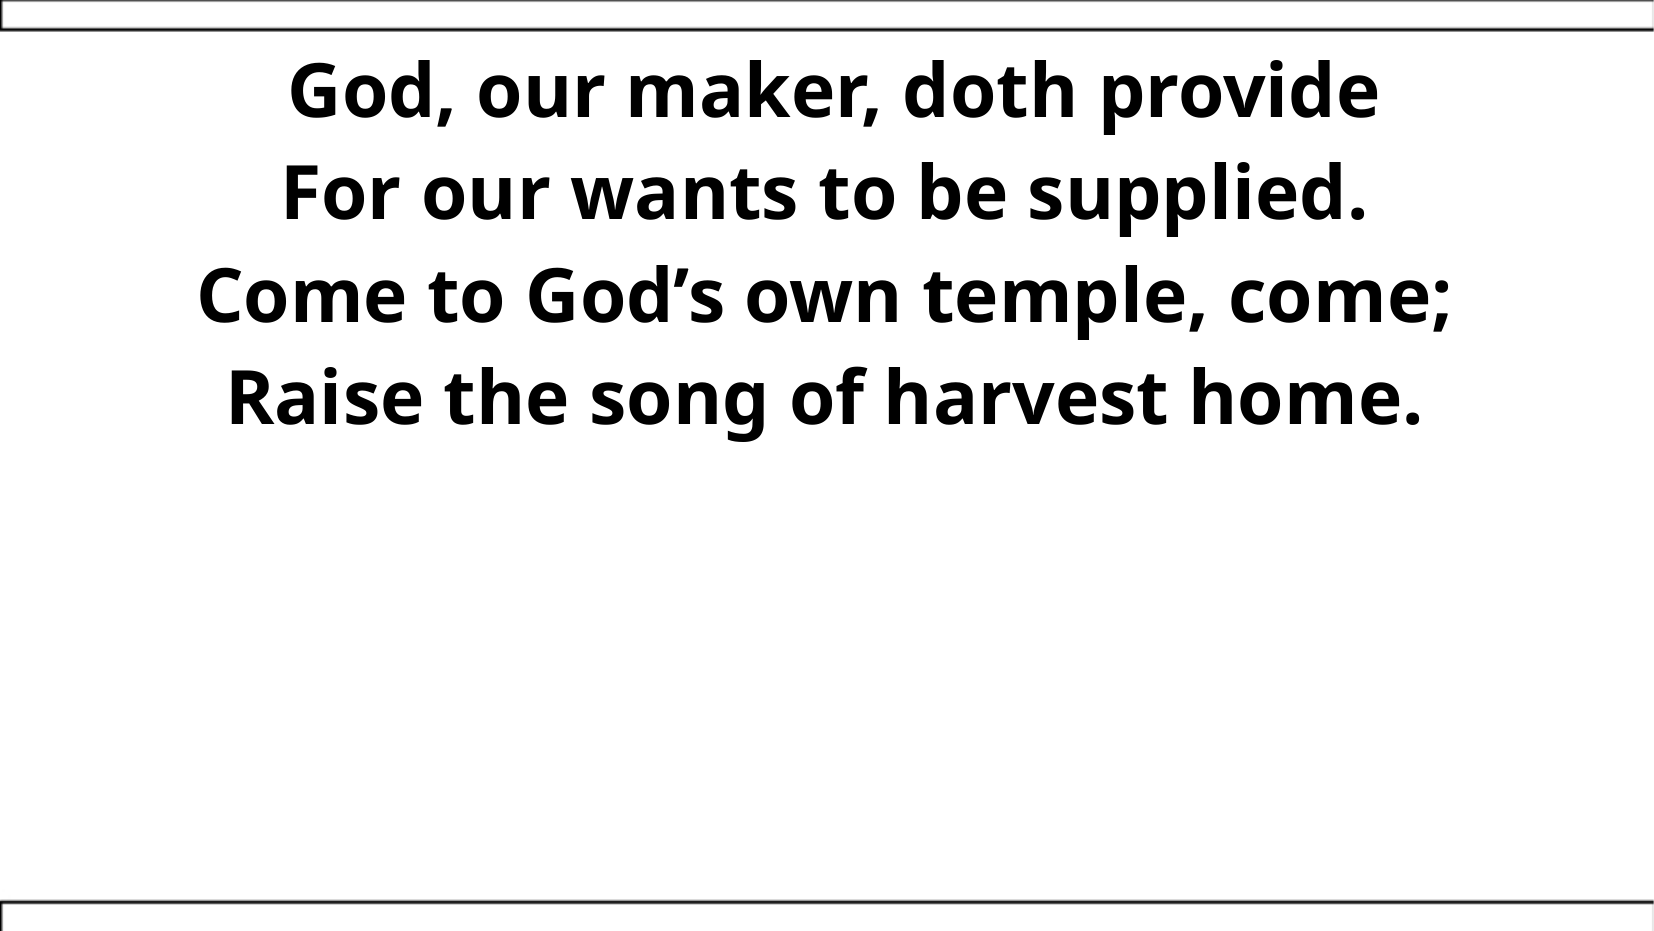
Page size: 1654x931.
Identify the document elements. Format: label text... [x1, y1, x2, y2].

picture [0, 0, 1654, 931]
text_box God, our maker, doth provide For our wants to be supplied. Come to God’s own temple, come; Raise the song of harvest home. [105, 30, 1546, 445]
